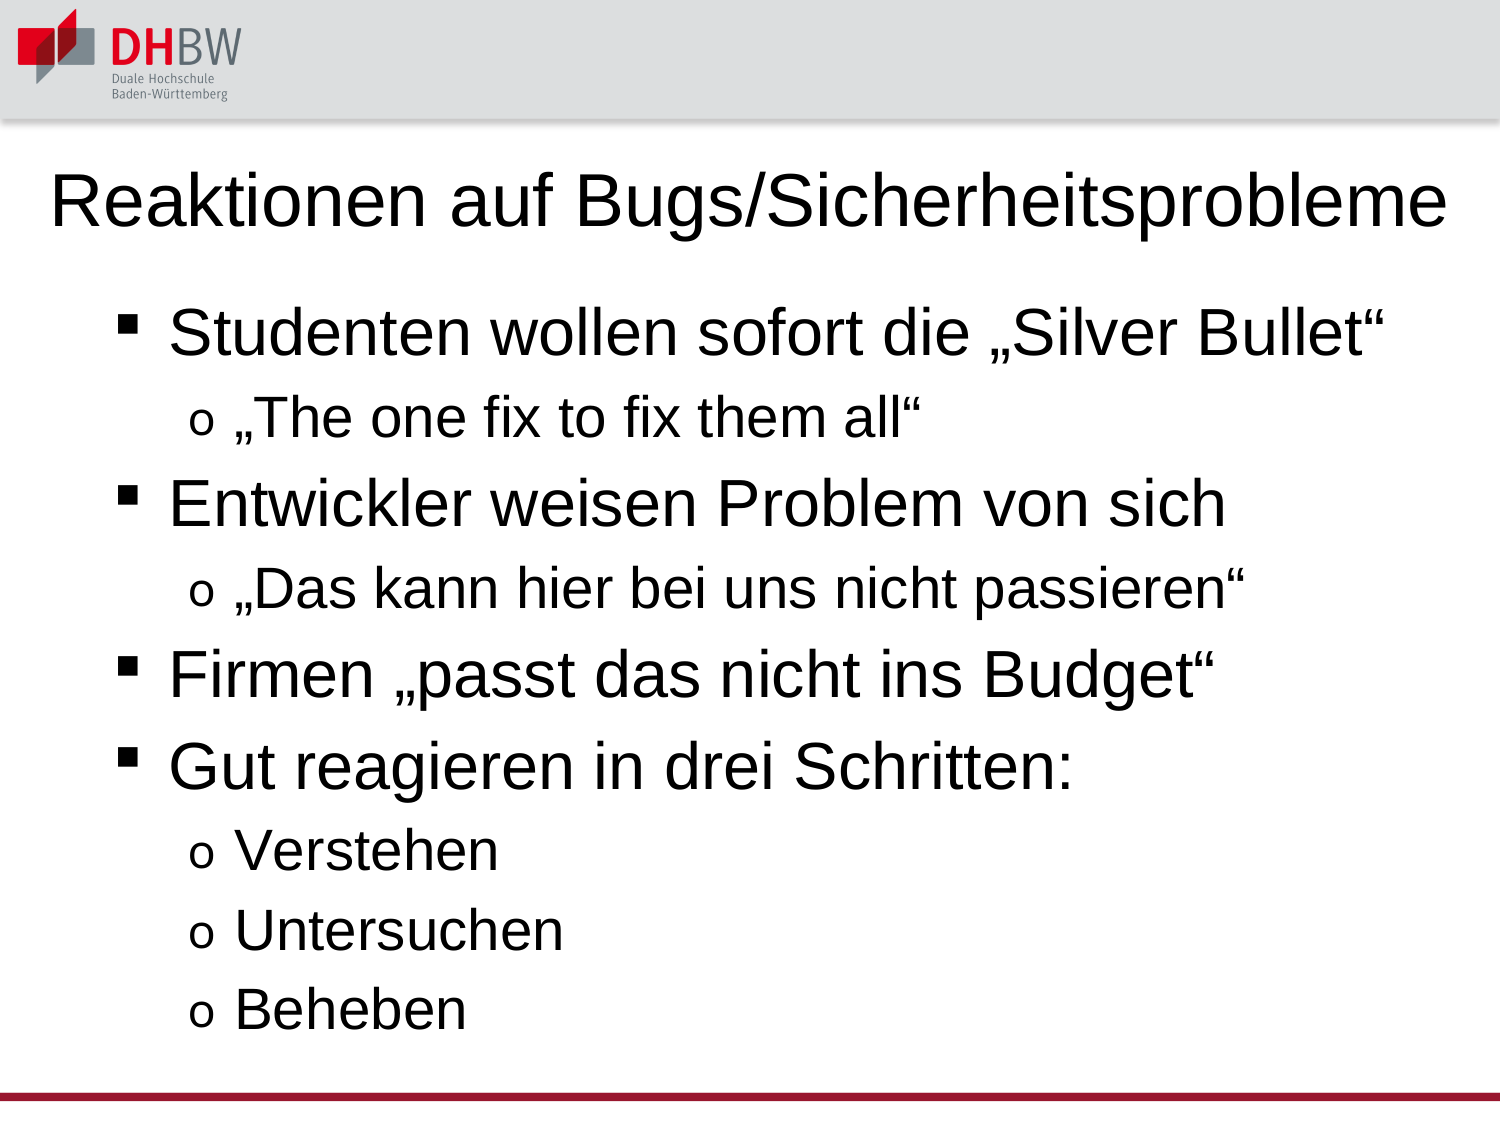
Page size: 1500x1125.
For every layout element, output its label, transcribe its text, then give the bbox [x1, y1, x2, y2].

list Studenten wollen sofort die „Silver Bullet“ „The one fix to fix them all“ Entwickler weisen Problem von sich „Das kann hier bei uns nicht passieren“ Firmen „passt das nicht ins Budget“ Gut reagieren in drei Schritten: Verstehen Untersuchen Beheben [112, 295, 1388, 1051]
title Reaktionen auf Bugs/Sicherheitsprobleme [0, 134, 1500, 266]
picture [0, 266, 1500, 1121]
picture [0, 0, 1500, 134]
